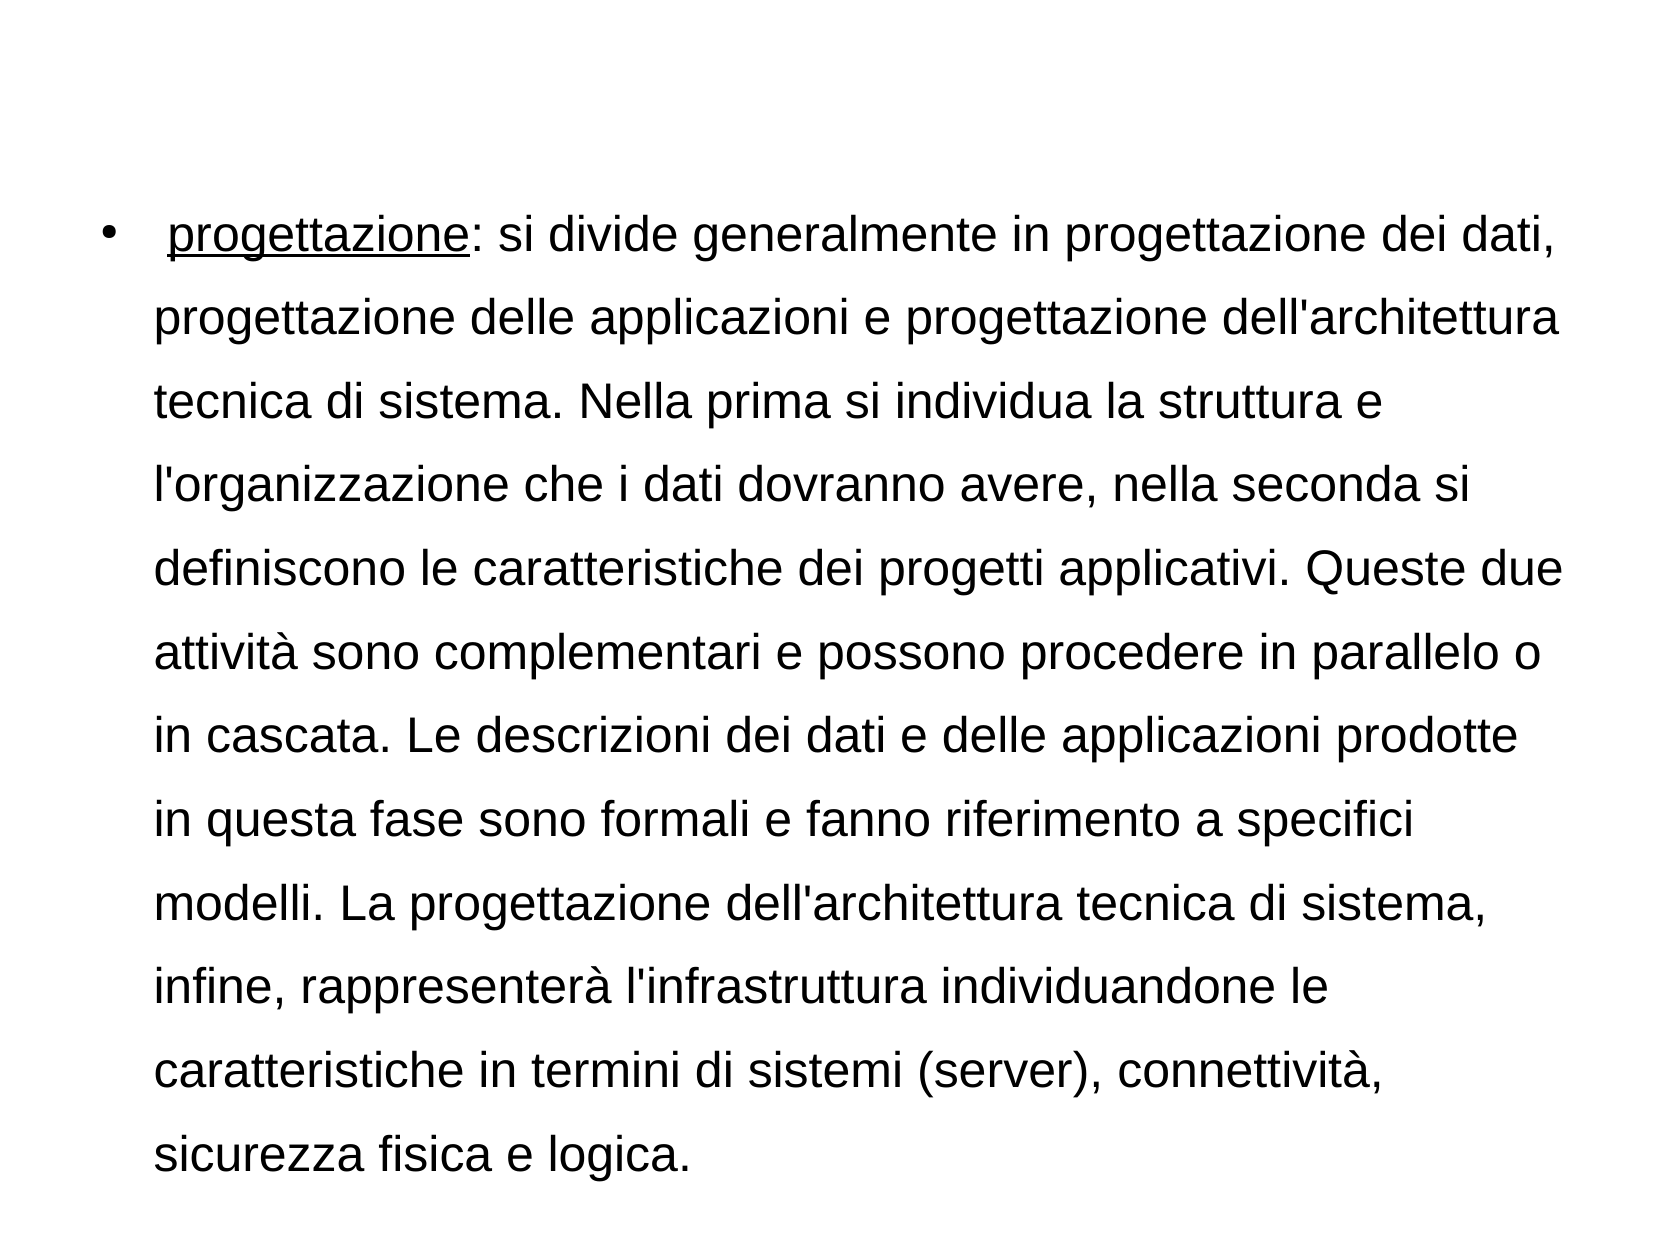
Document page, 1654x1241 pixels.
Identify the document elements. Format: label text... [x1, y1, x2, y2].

list progettazione: si divide generalmente in progettazione dei dati, progettazione delle applicazioni e progettazione dell'architettura tecnica di sistema. Nella prima si individua la struttura e l'organizzazione che i dati dovranno avere, nella seconda si definiscono le caratteristiche dei progetti applicativi. Queste due attività sono complementari e possono procedere in parallelo o in cascata. Le descrizioni dei dati e delle applicazioni prodotte in questa fase sono formali e fanno riferimento a specifici modelli. La progettazione dell'architettura tecnica di sistema, infine, rappresenterà l'infrastruttura individuandone le caratteristiche in termini di sistemi (server), connettività, sicurezza fisica e logica. [82, 177, 1571, 898]
